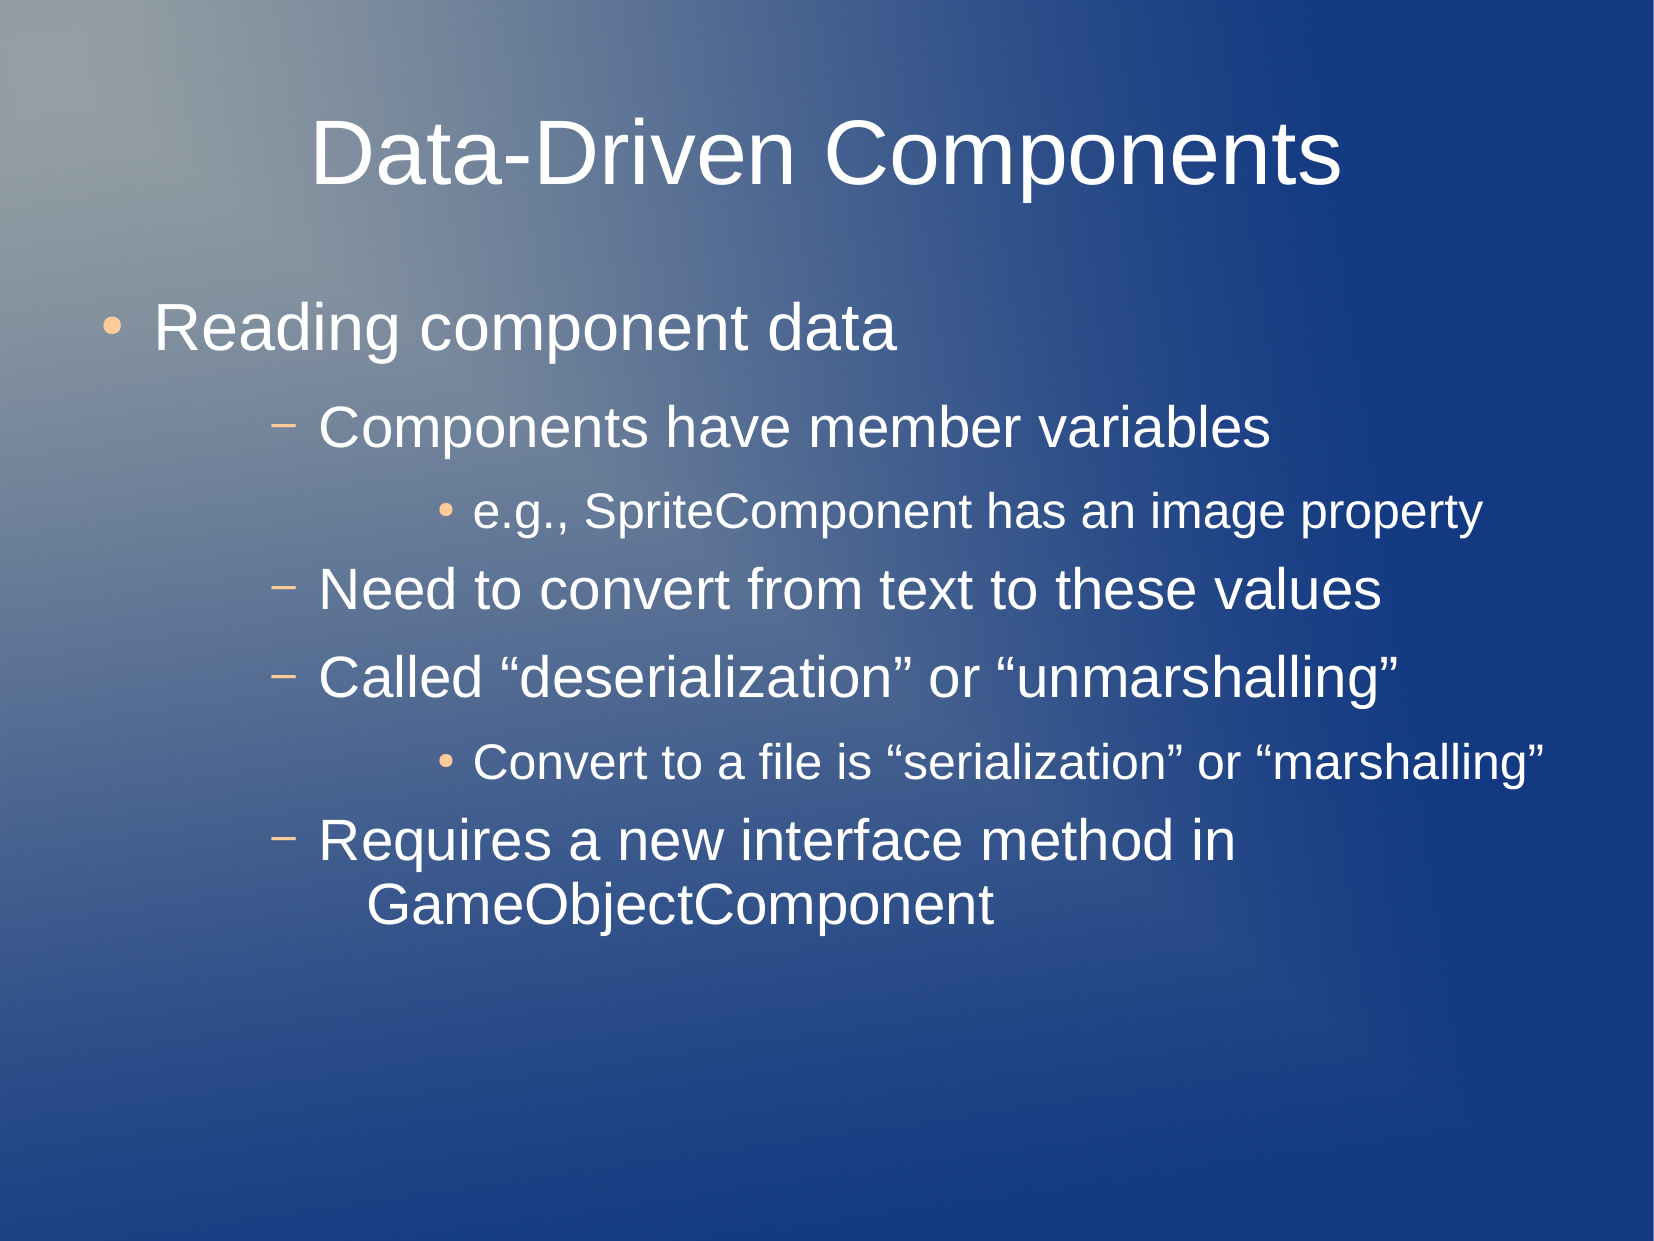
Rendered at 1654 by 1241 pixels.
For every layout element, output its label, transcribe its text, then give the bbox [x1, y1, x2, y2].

list Reading component data Components have member variables e.g., SpriteComponent has an image property Need to convert from text to these values Called “deserialization” or “unmarshalling” Convert to a file is “serialization” or “marshalling” Requires a new interface method in GameObjectComponent [82, 290, 1571, 1109]
title Data-Driven Components [82, 49, 1571, 257]
picture [0, 0, 1654, 1241]
